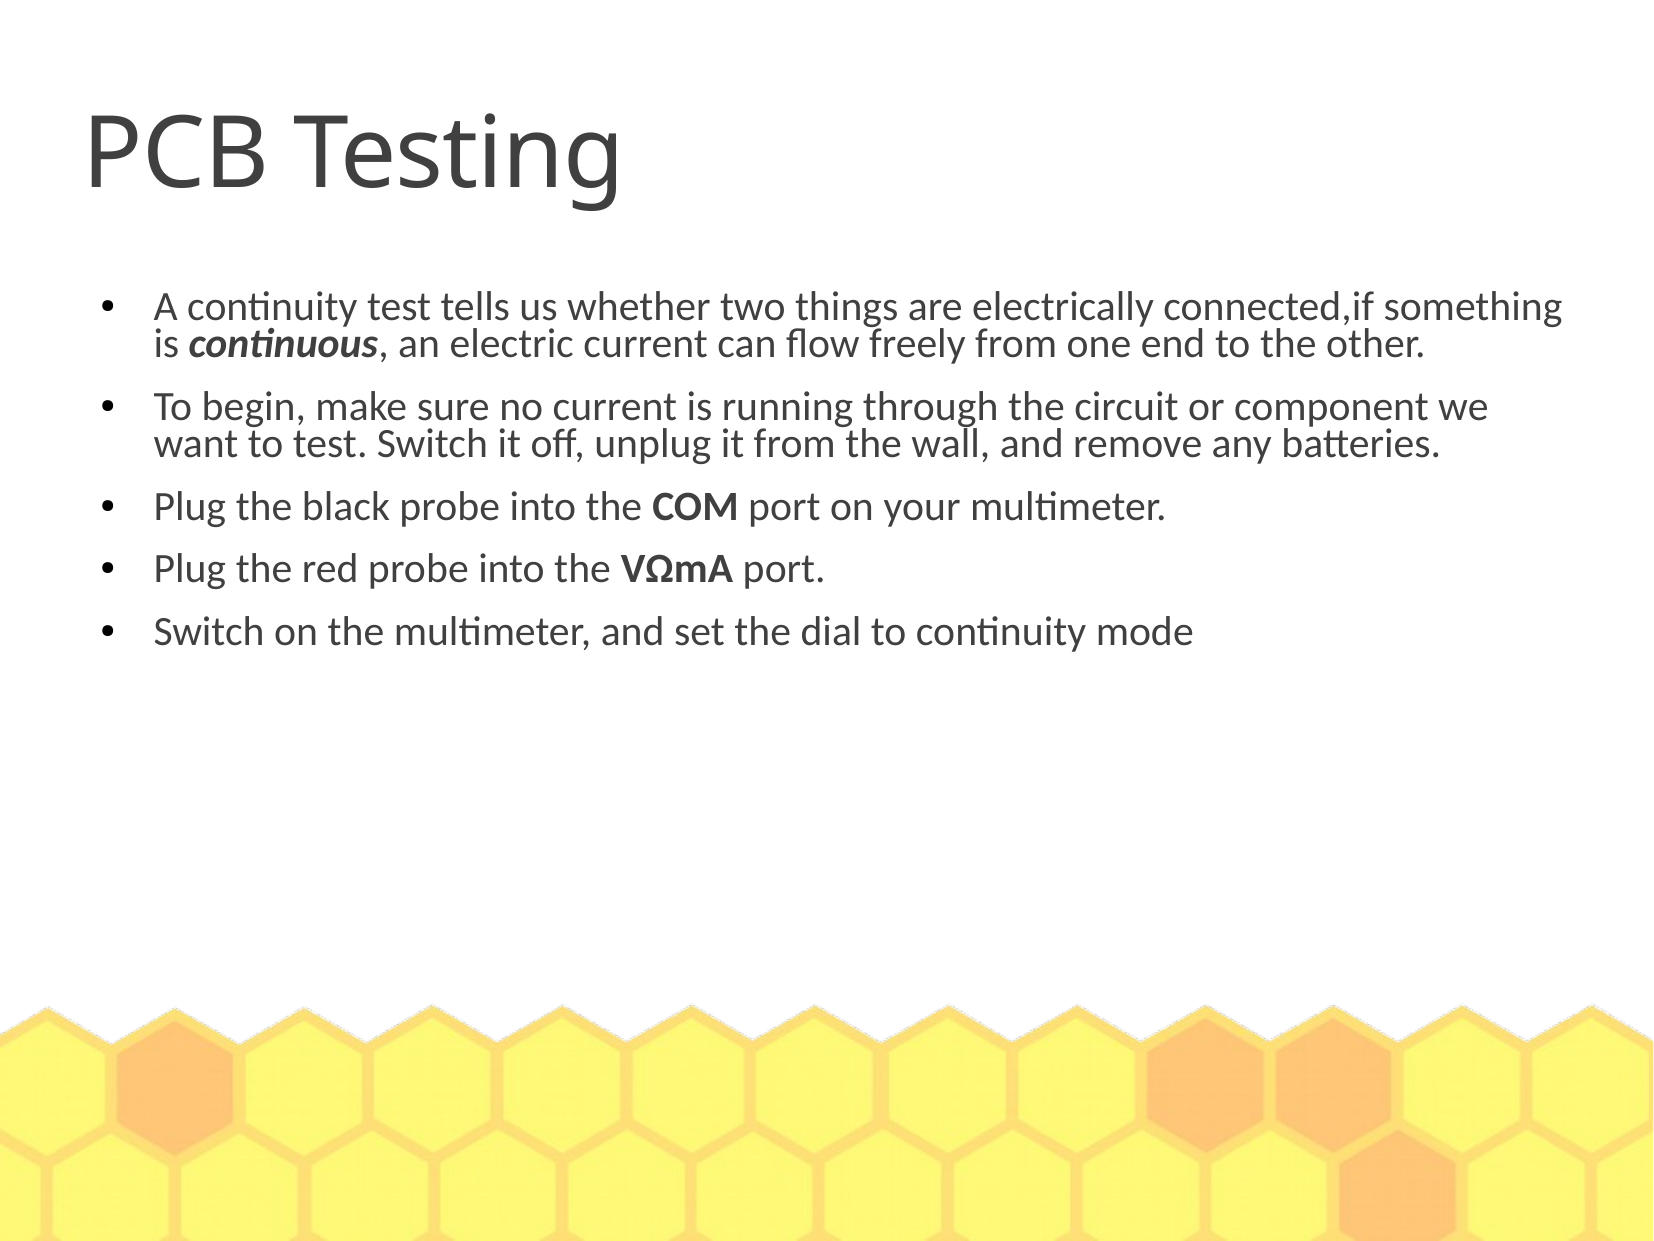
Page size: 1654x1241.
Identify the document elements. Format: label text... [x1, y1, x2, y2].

list A continuity test tells us whether two things are electrically connected,if something is continuous, an electric current can flow freely from one end to the other. To begin, make sure no current is running through the circuit or component we want to test. Switch it off, unplug it from the wall, and remove any batteries. Plug the black probe into the COM port on your multimeter. Plug the red probe into the VΩmA port. Switch on the multimeter, and set the dial to continuity mode [82, 290, 1571, 1010]
title PCB Testing [82, 49, 1571, 257]
picture [0, 1001, 1654, 1241]
